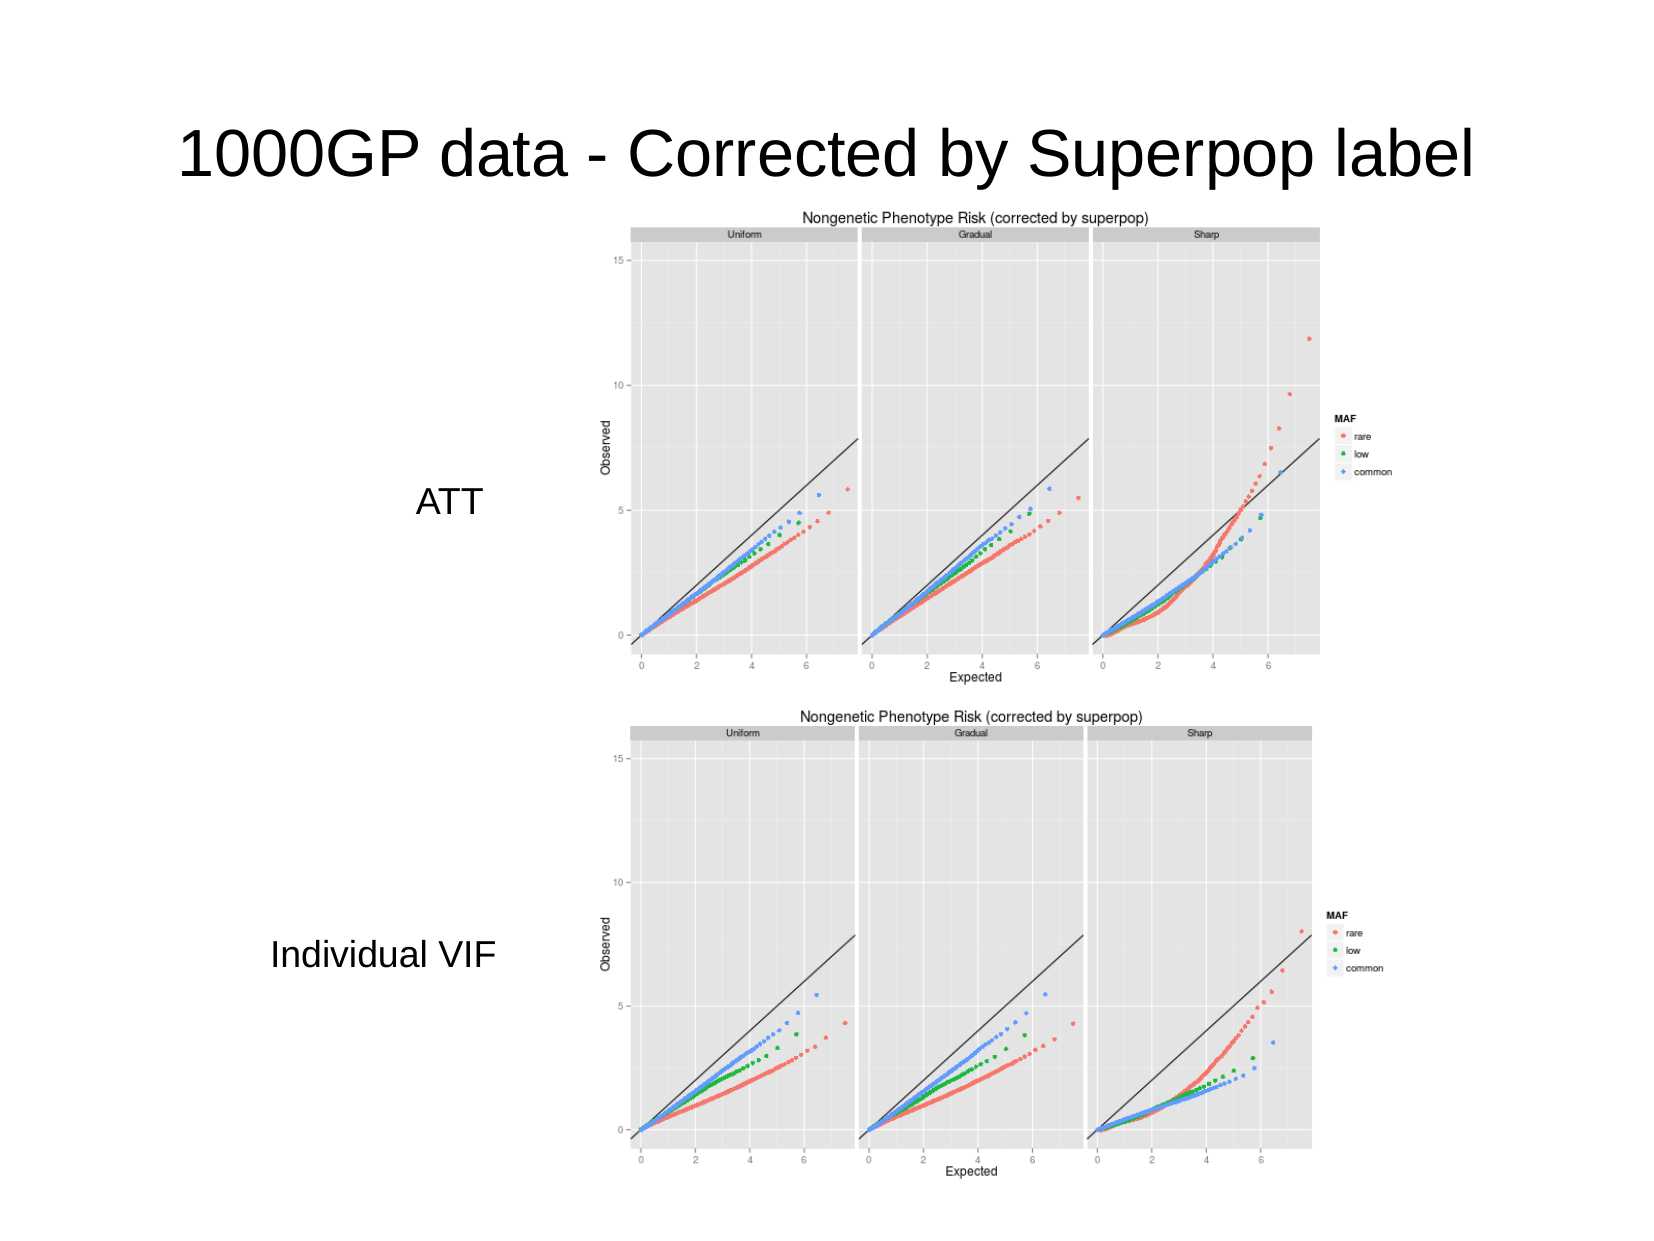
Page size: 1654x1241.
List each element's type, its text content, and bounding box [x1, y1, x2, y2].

picture [589, 193, 1422, 1187]
text_box Individual VIF [255, 926, 512, 984]
title 1000GP data - Corrected by Superpop label [82, 49, 1571, 257]
text_box ATT [401, 472, 499, 530]
